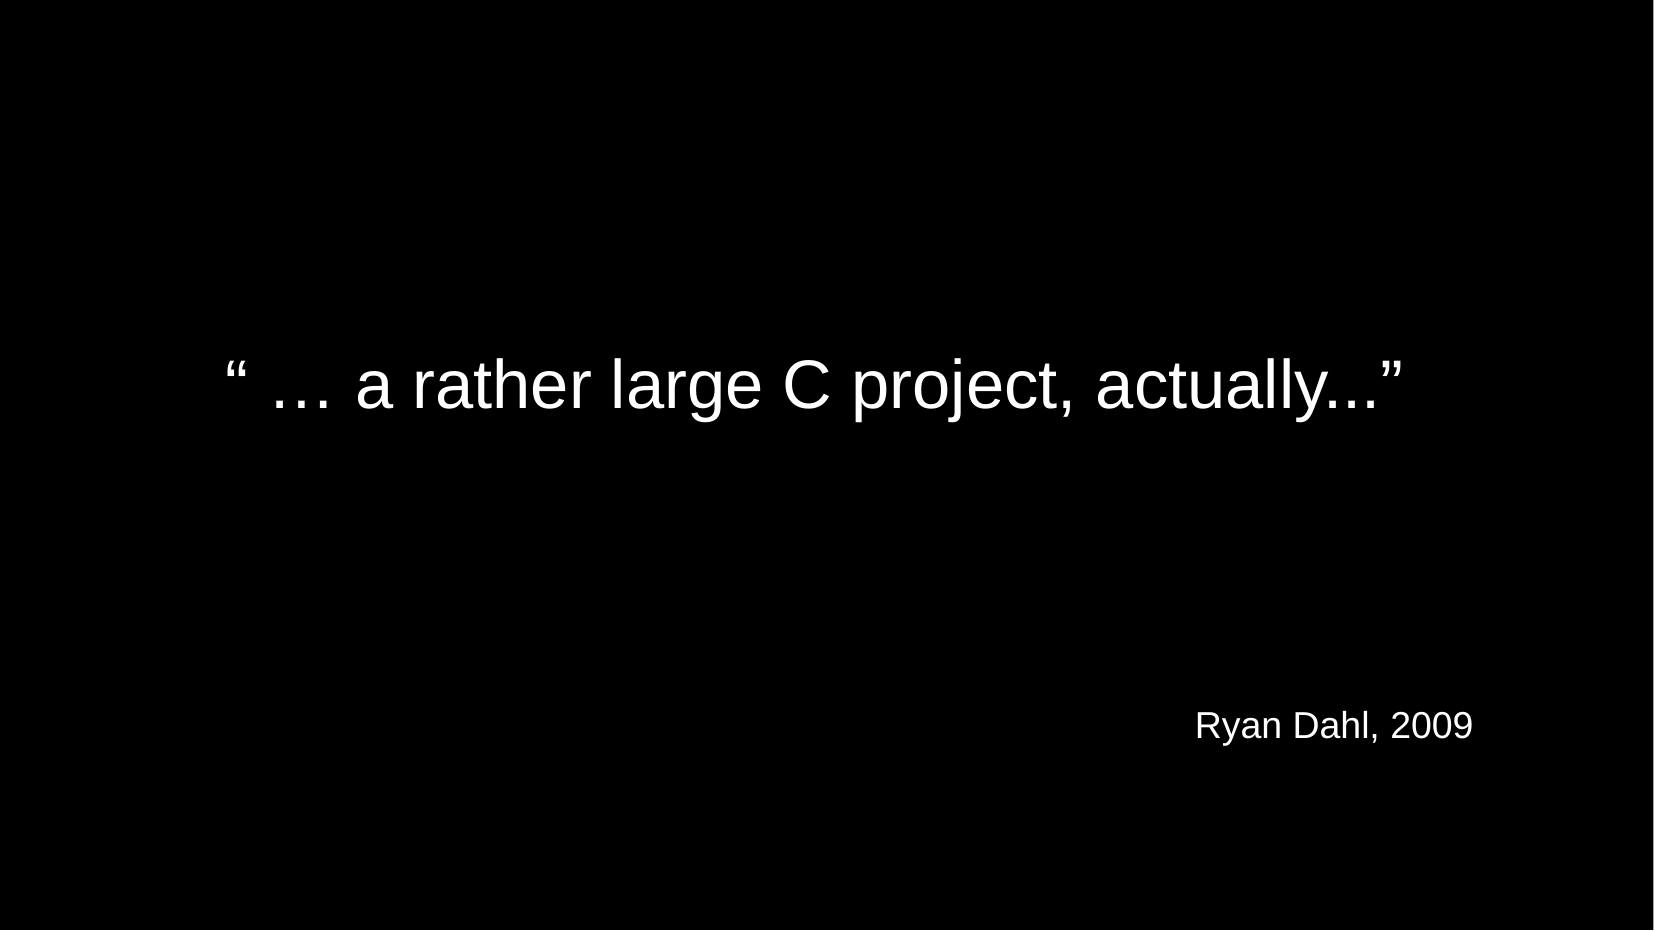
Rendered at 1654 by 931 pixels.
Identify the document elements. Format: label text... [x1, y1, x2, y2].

text_box Ryan Dahl, 2009 [850, 696, 1489, 754]
title “ … a rather large C project, actually...” [70, 307, 1560, 463]
